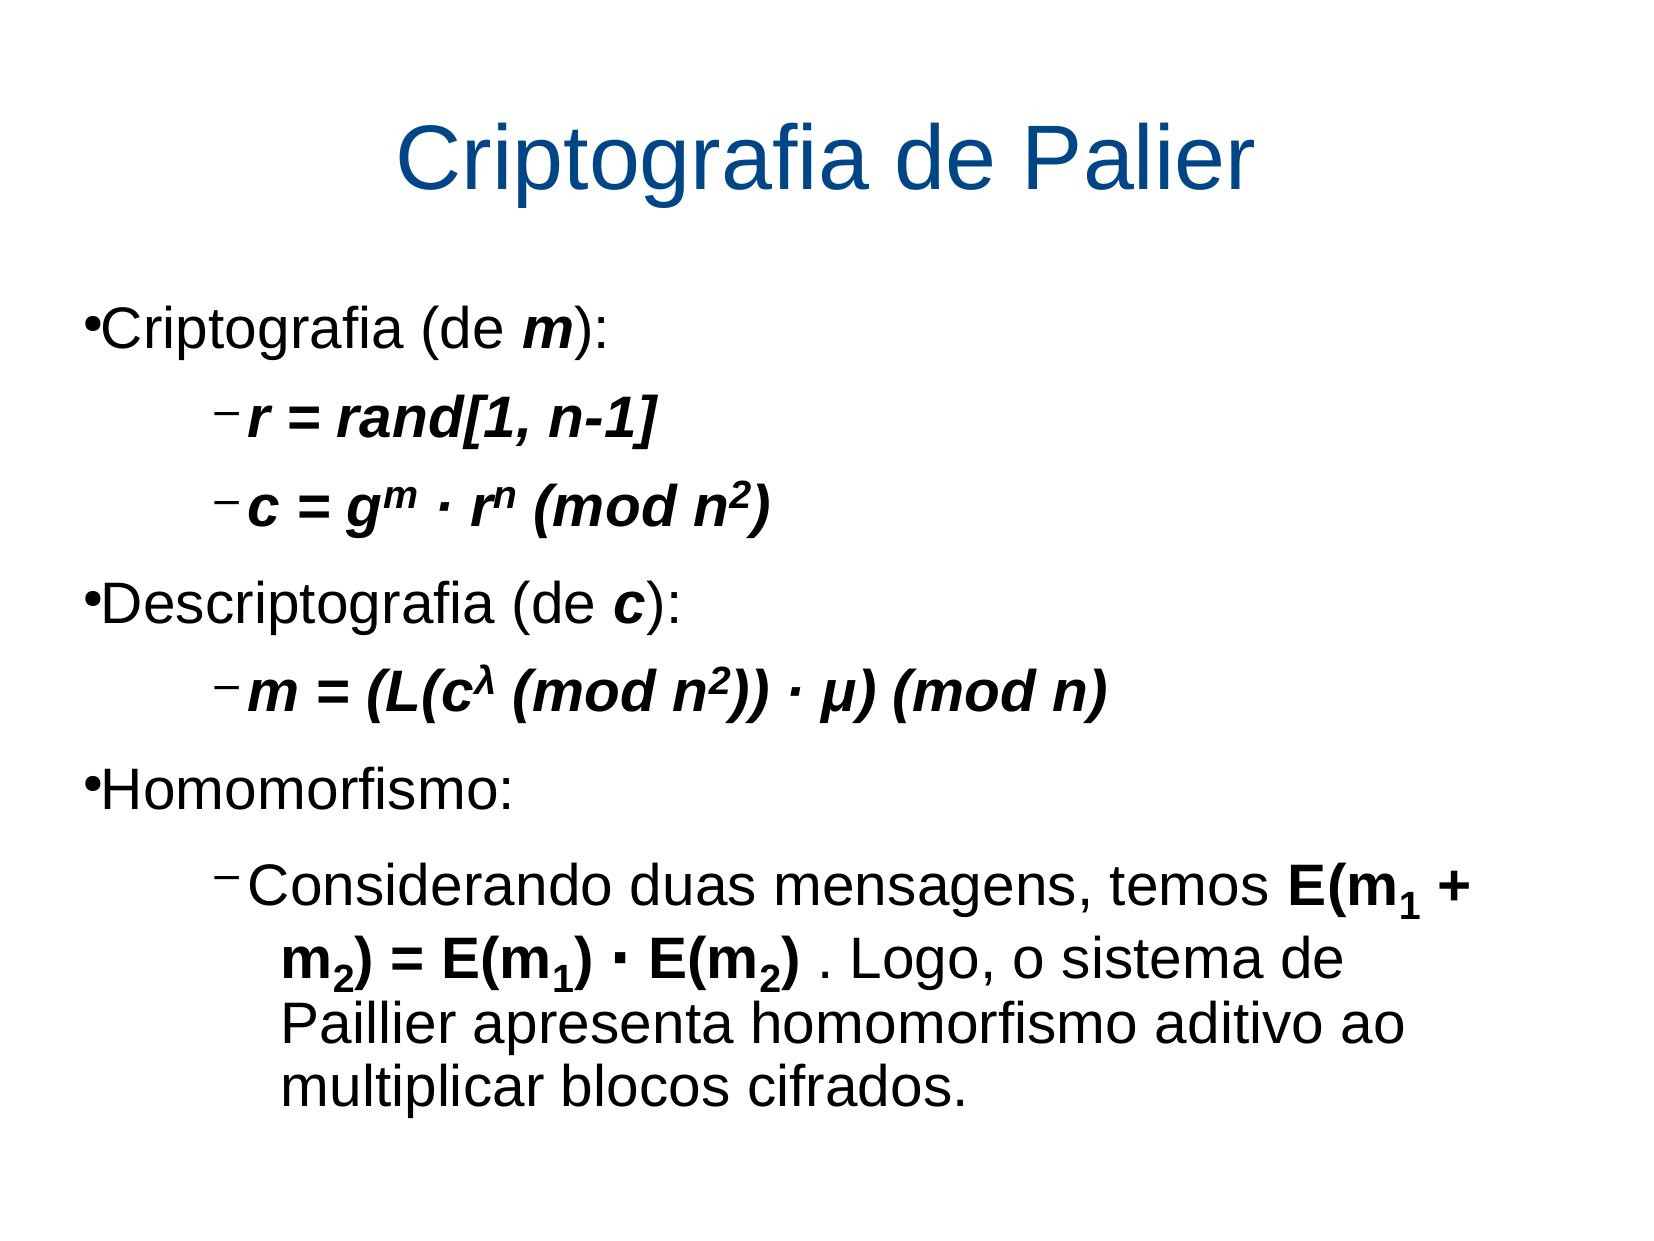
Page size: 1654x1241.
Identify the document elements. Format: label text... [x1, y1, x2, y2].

list Criptografia (de m): r = rand[1, n-1] c = gm · rn (mod n2) Descriptografia (de c): m = (L(cλ (mod n2)) · μ) (mod n) Homomorfismo: Considerando duas mensagens, temos E(m1 + m2) = E(m1) ⋅ E(m2) . Logo, o sistema de Paillier apresenta homomorfismo aditivo ao multiplicar blocos cifrados. [82, 290, 1538, 1126]
title Criptografia de Palier [82, 49, 1571, 257]
